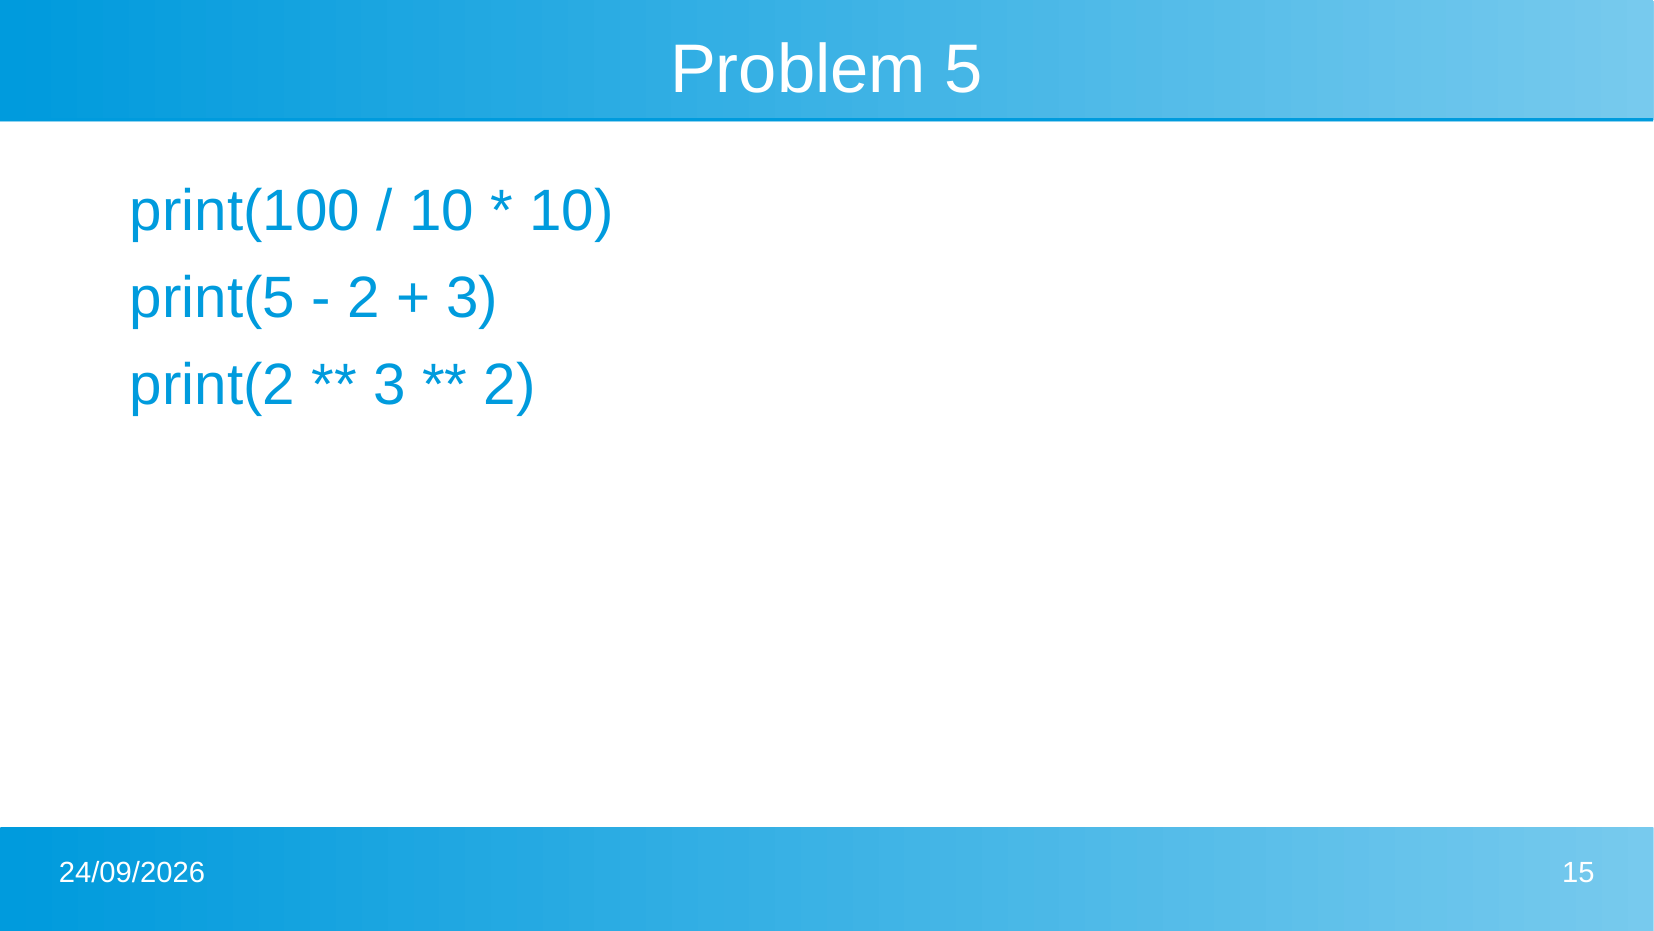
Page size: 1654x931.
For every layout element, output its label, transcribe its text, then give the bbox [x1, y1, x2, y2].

list print(100 / 10 * 10) print(5 - 2 + 3) print(2 ** 3 ** 2) [59, 177, 1595, 768]
title Problem 5 [59, 29, 1595, 108]
